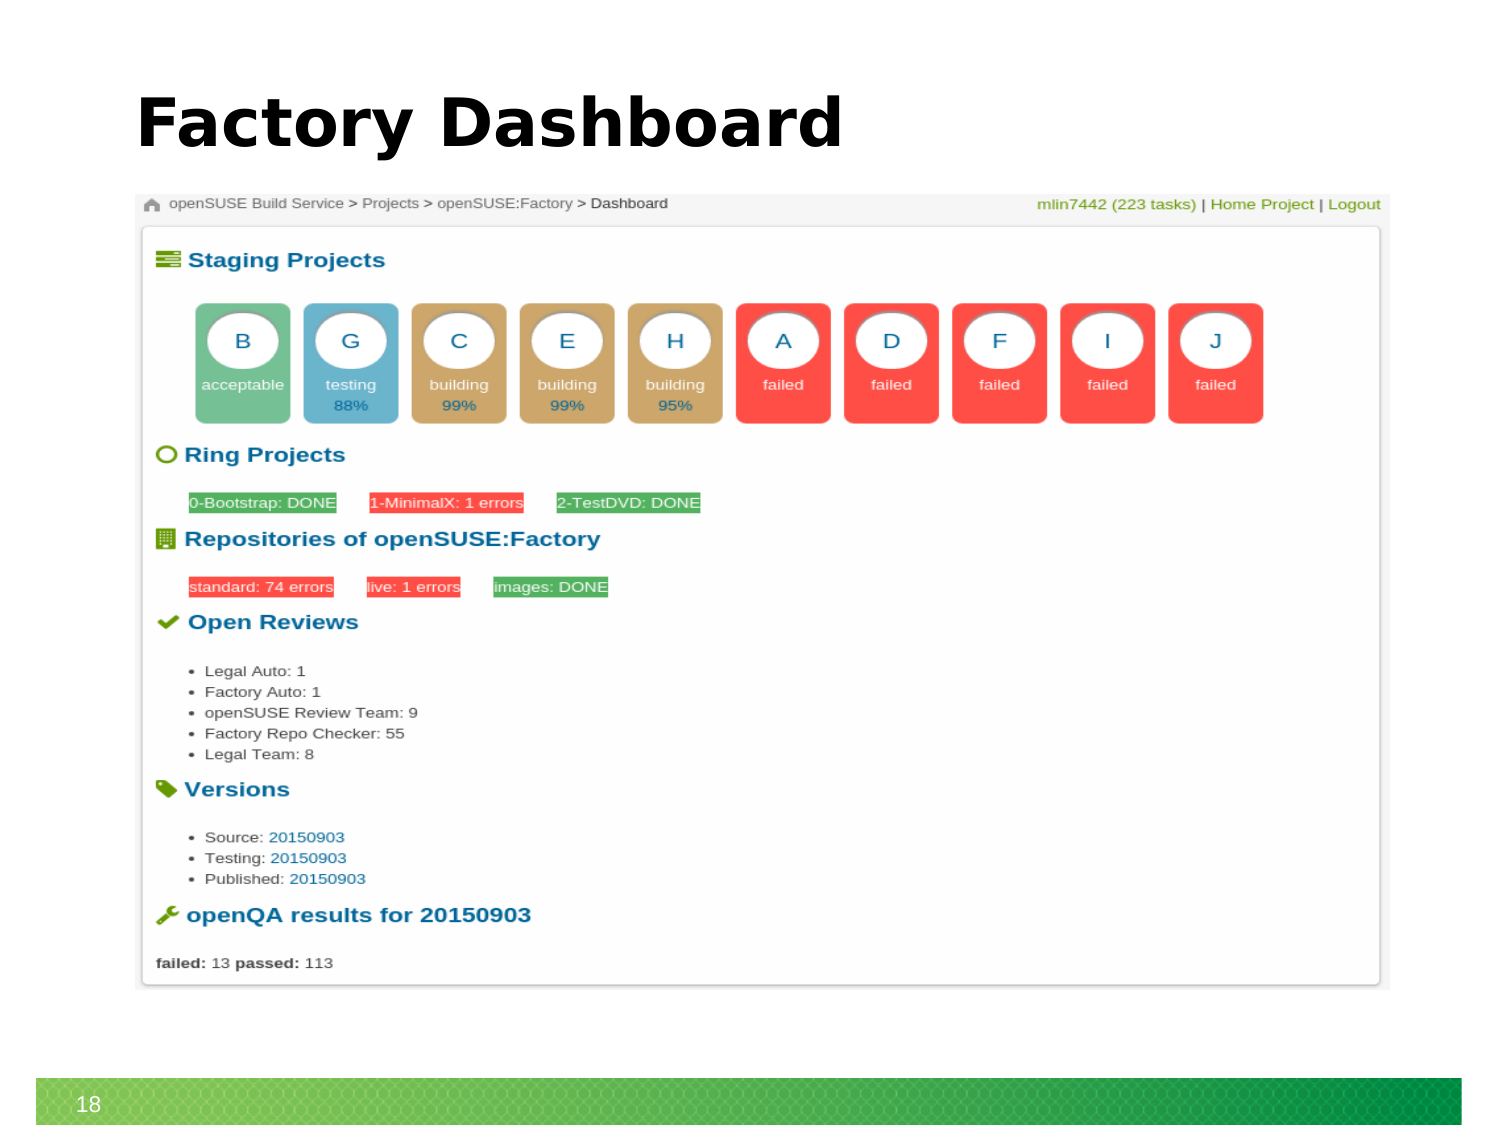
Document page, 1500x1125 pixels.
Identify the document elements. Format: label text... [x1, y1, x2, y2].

picture [135, 194, 1390, 991]
title Factory Dashboard [135, 41, 1372, 194]
picture [36, 1078, 1462, 1125]
